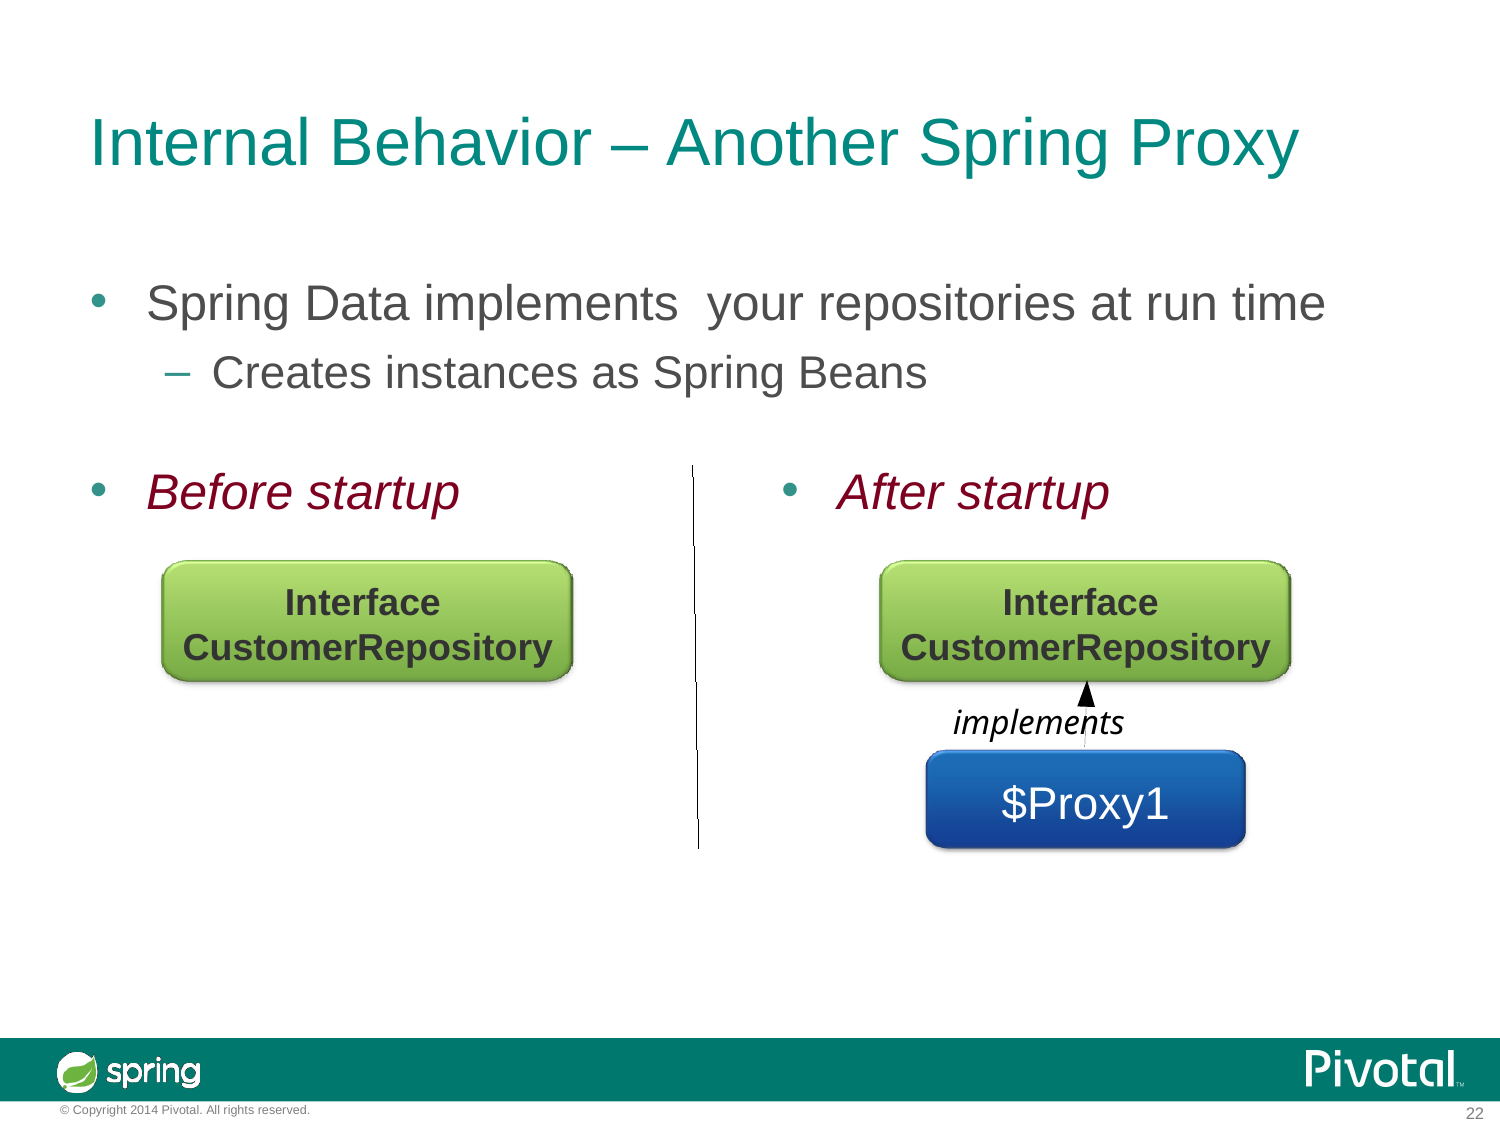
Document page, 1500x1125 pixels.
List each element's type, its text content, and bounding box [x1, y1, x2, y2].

list Spring Data implements your repositories at run time Creates instances as Spring Beans [75, 262, 1426, 931]
picture [32, 1041, 210, 1103]
picture [917, 745, 1254, 858]
picture [1306, 1050, 1464, 1087]
list After startup [766, 451, 1426, 939]
title Internal Behavior – Another Spring Proxy [75, 45, 1426, 233]
text_box implements [938, 693, 1234, 755]
list Before startup [75, 451, 734, 939]
picture [870, 554, 1302, 693]
picture [152, 554, 584, 693]
